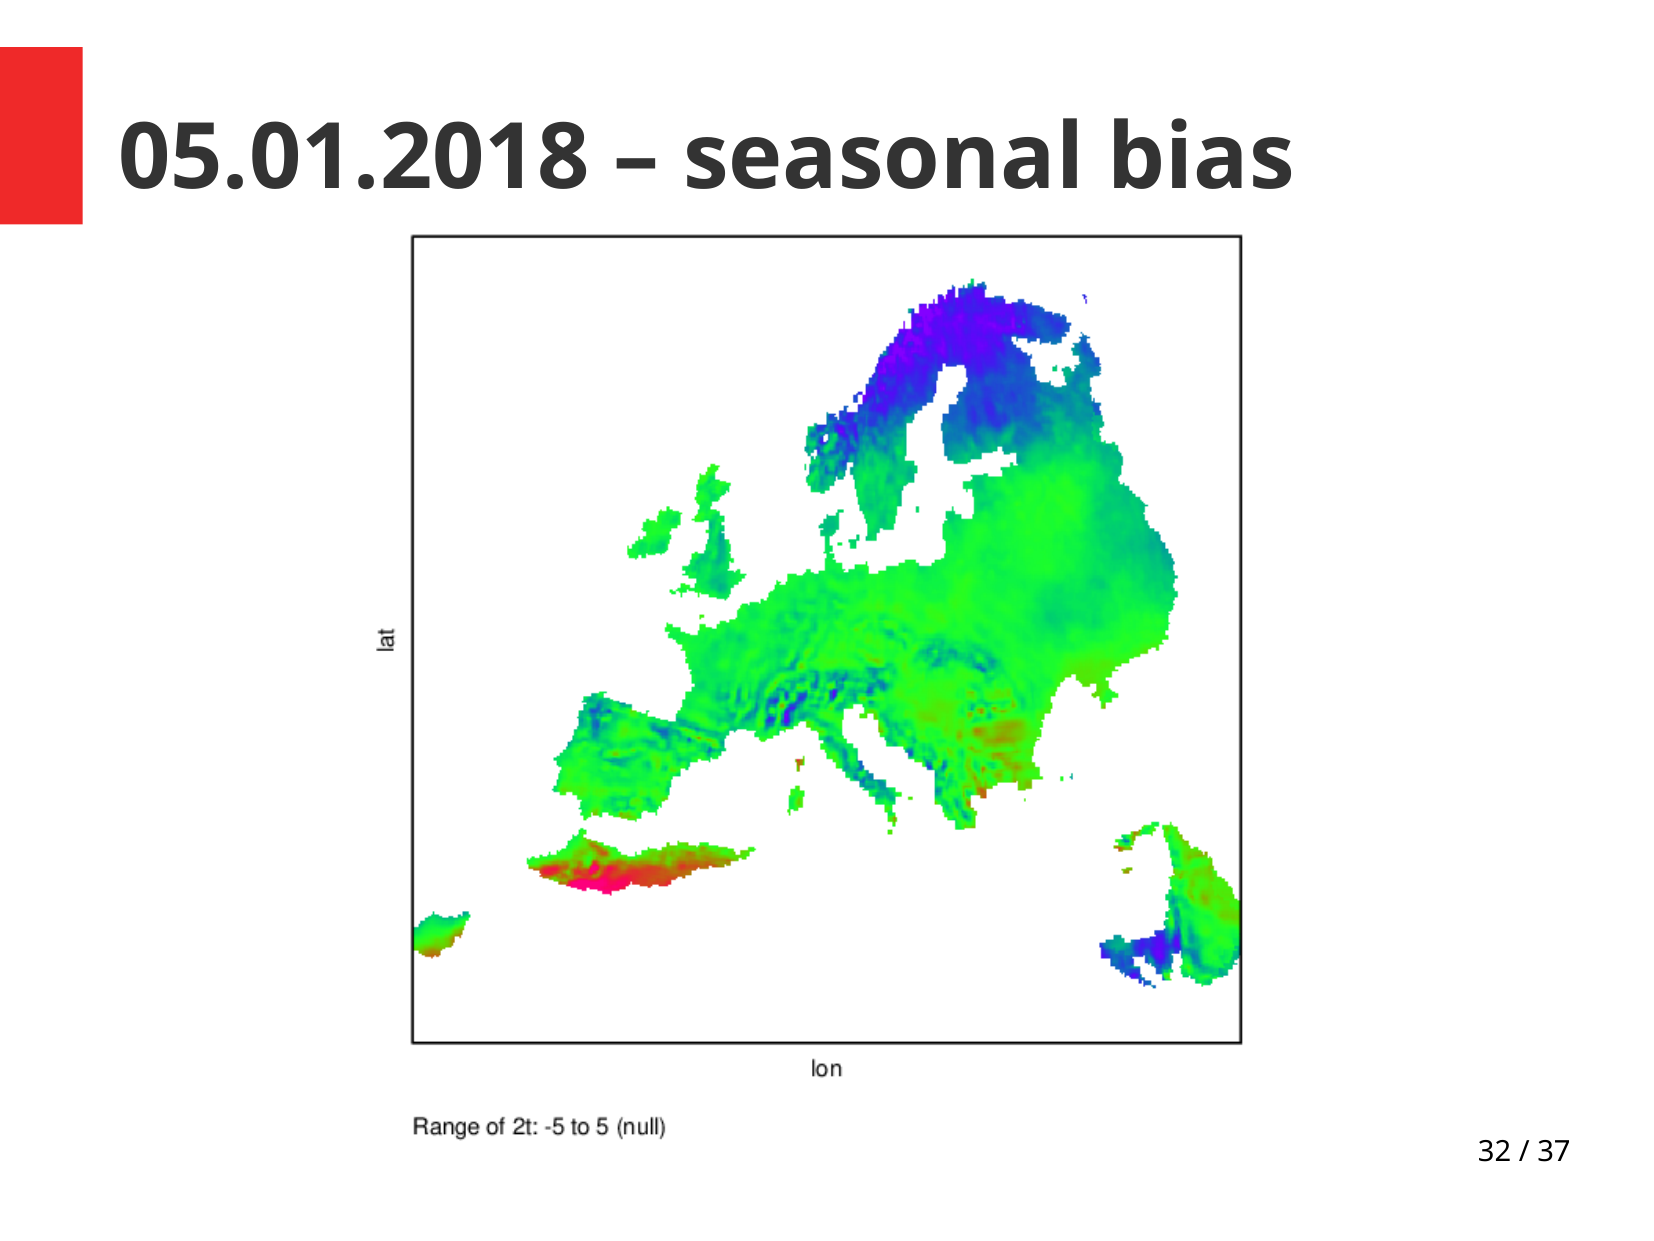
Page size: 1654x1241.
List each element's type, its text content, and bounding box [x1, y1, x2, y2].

title 05.01.2018 – seasonal bias [118, 49, 1571, 257]
picture [375, 224, 1255, 1144]
